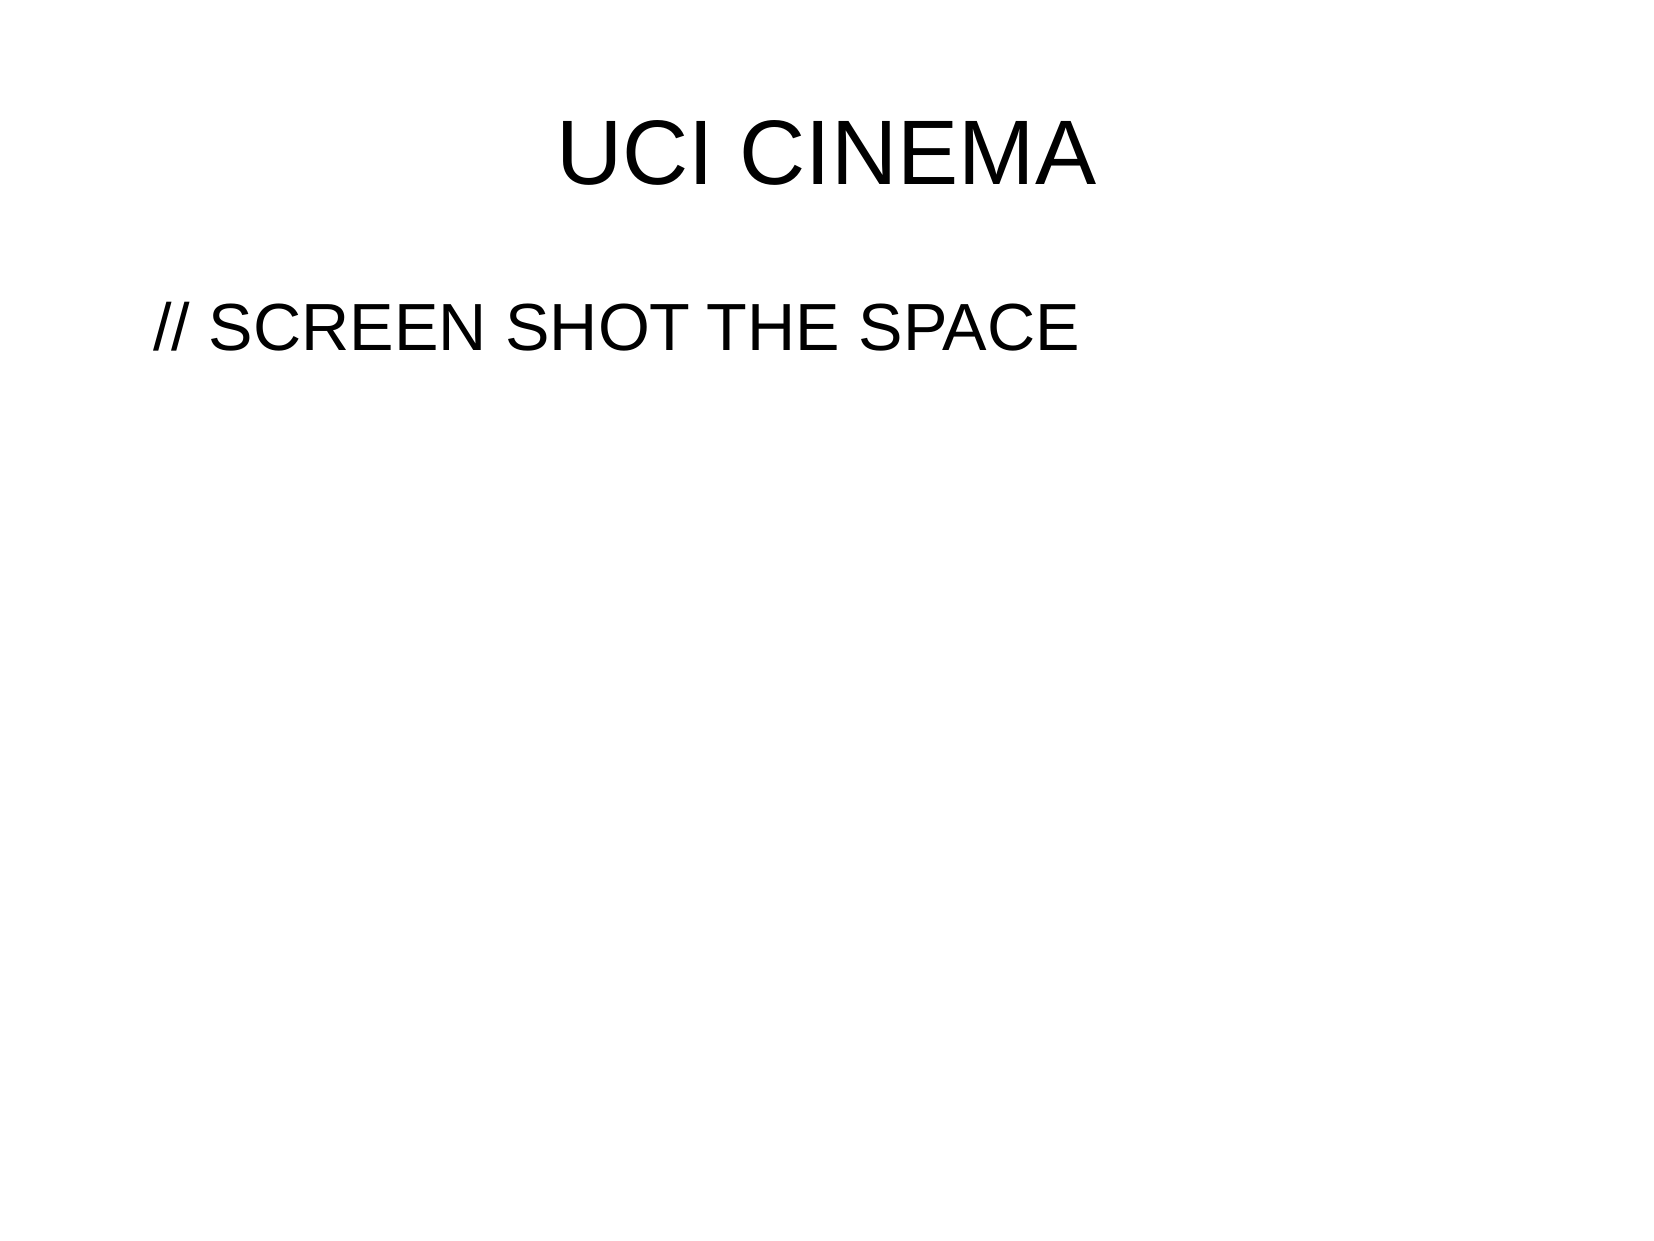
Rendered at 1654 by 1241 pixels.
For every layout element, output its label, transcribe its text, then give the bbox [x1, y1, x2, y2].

list // SCREEN SHOT THE SPACE [82, 290, 1571, 1010]
title UCI CINEMA [82, 49, 1571, 257]
